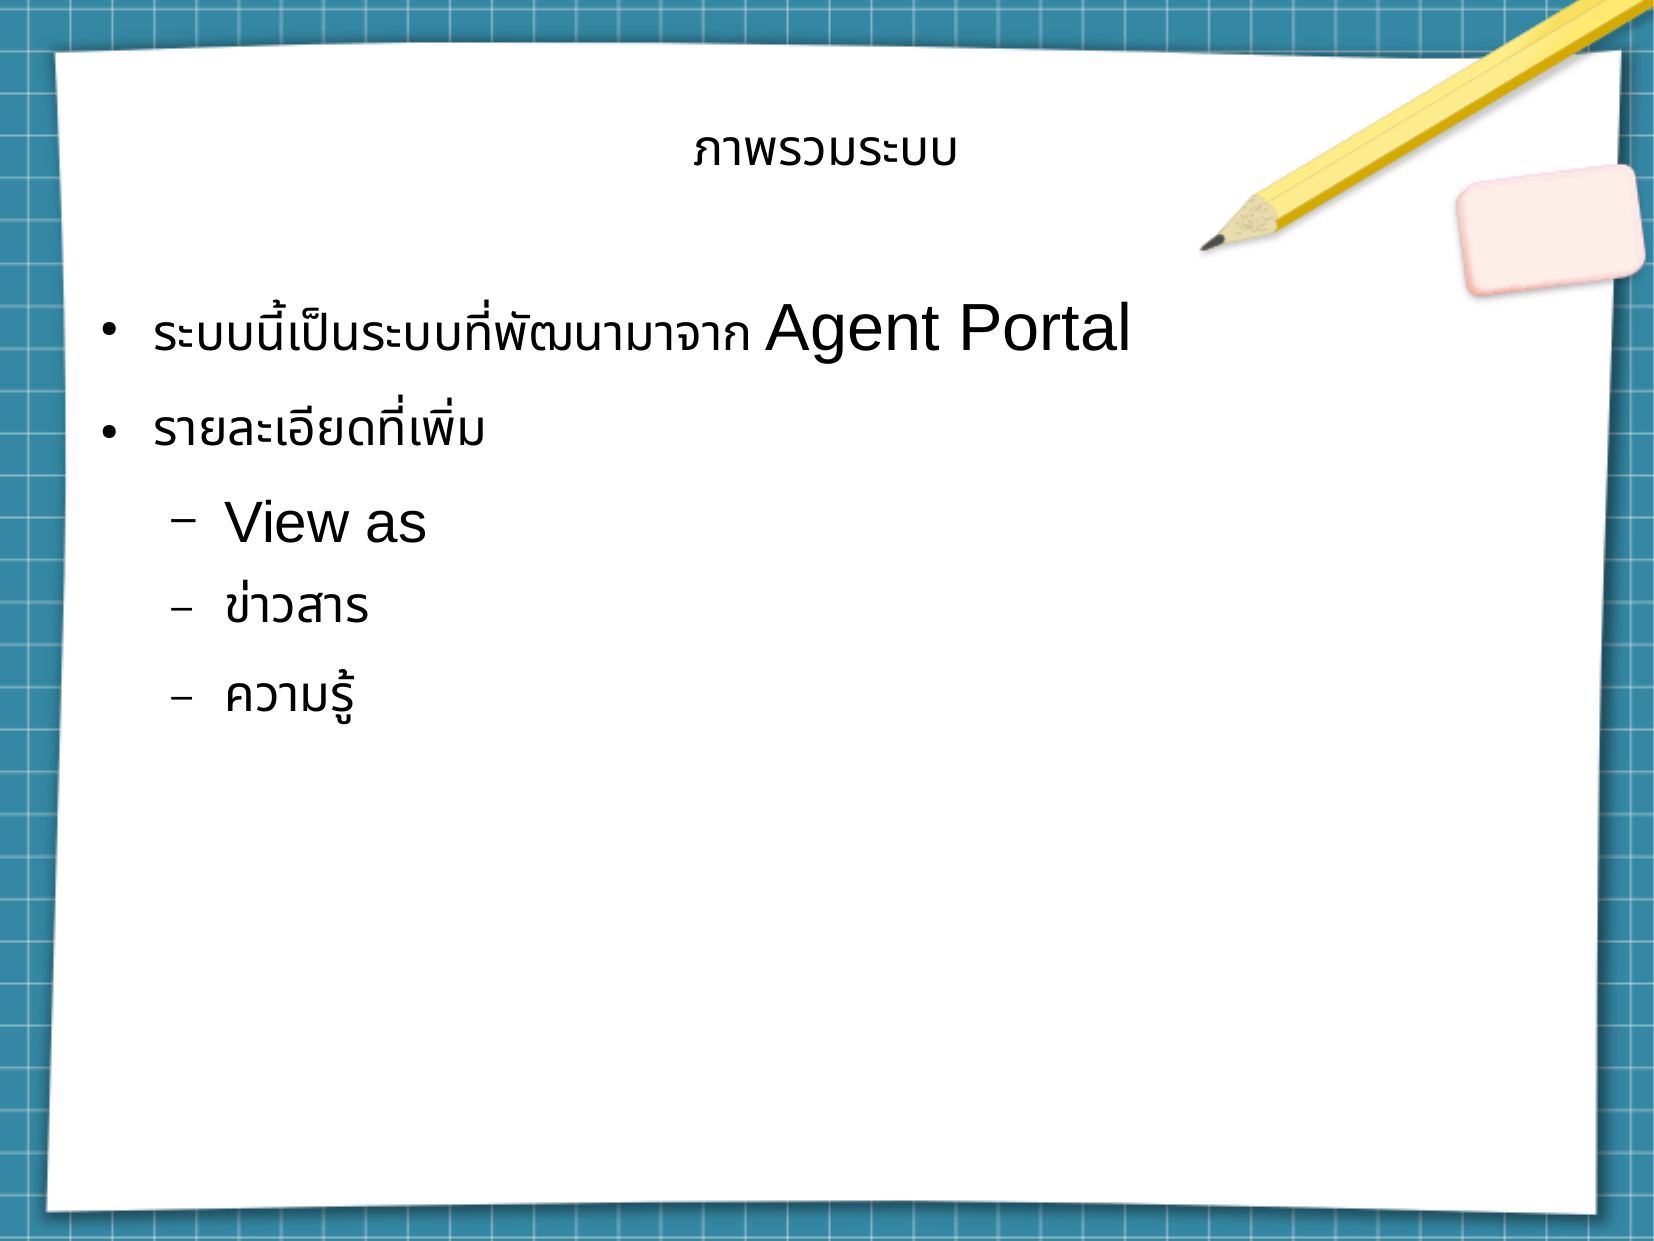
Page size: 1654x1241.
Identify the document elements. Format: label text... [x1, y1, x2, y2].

list ระบบนี้เป็นระบบที่พัฒนามาจาก Agent Portal รายละเอียดที่เพิ่ม View as ข่าวสาร ความรู้ [82, 290, 1571, 1010]
title ภาพรวมระบบ [82, 49, 1571, 257]
picture [0, 0, 1654, 1241]
